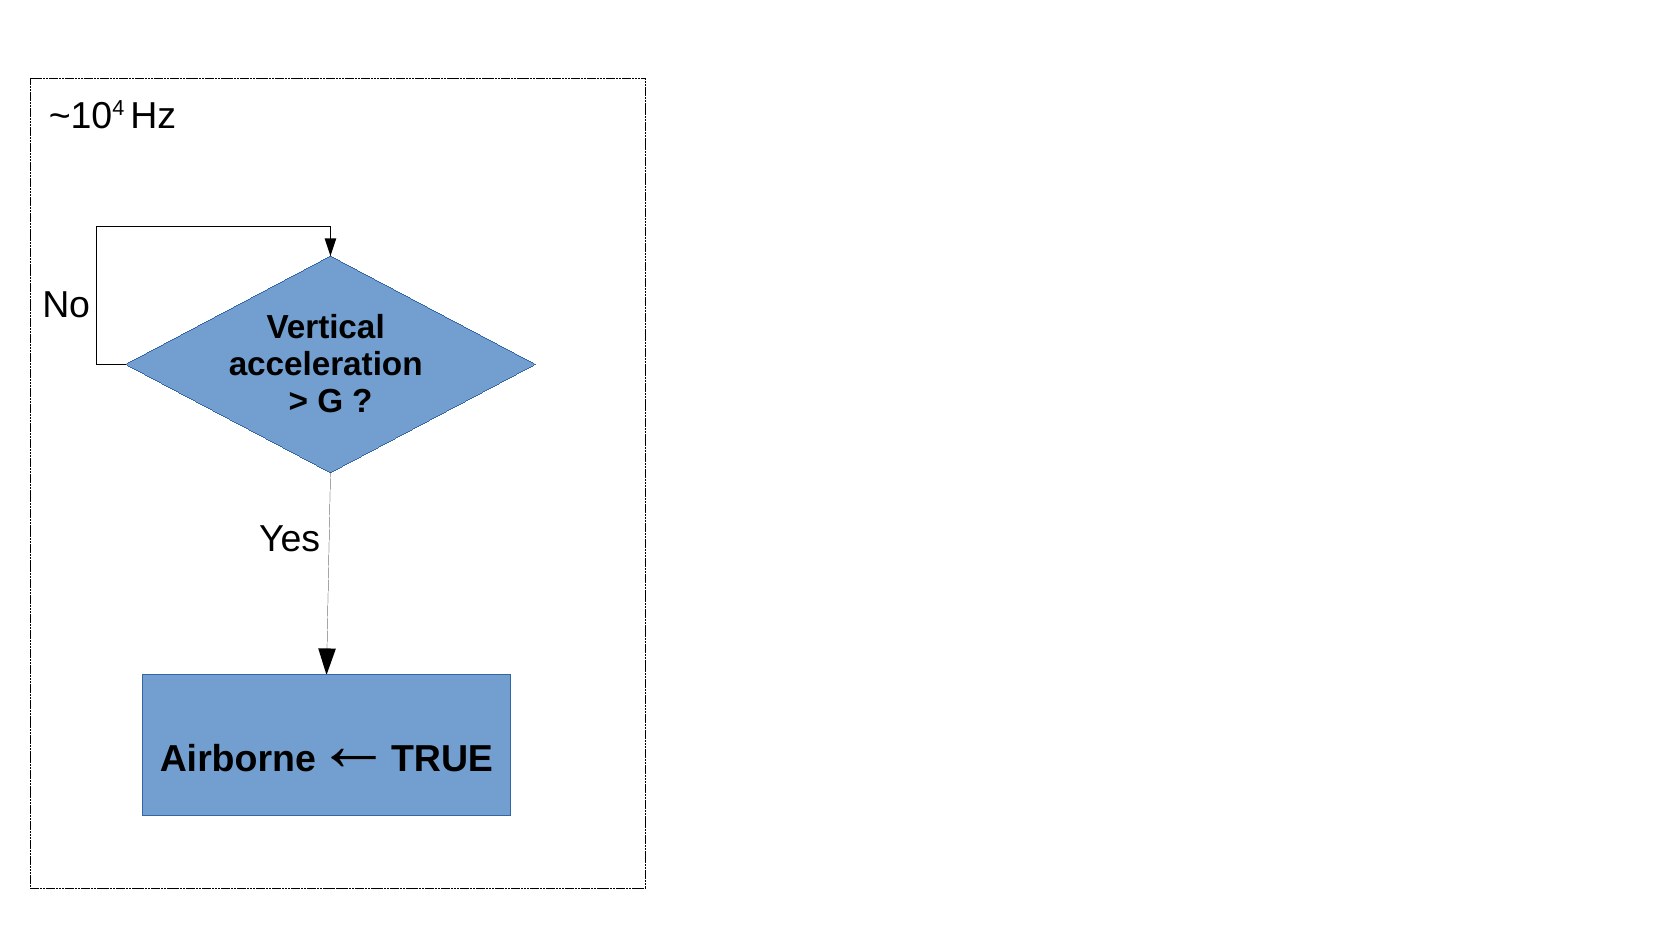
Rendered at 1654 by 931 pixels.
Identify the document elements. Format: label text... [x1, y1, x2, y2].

text_box Yes [244, 510, 401, 567]
text_box No [27, 276, 184, 334]
text_box Airborne←TRUE [142, 674, 511, 816]
text_box ~104 Hz [34, 87, 201, 148]
text_box Vertical acceleration > G ? [126, 256, 536, 473]
